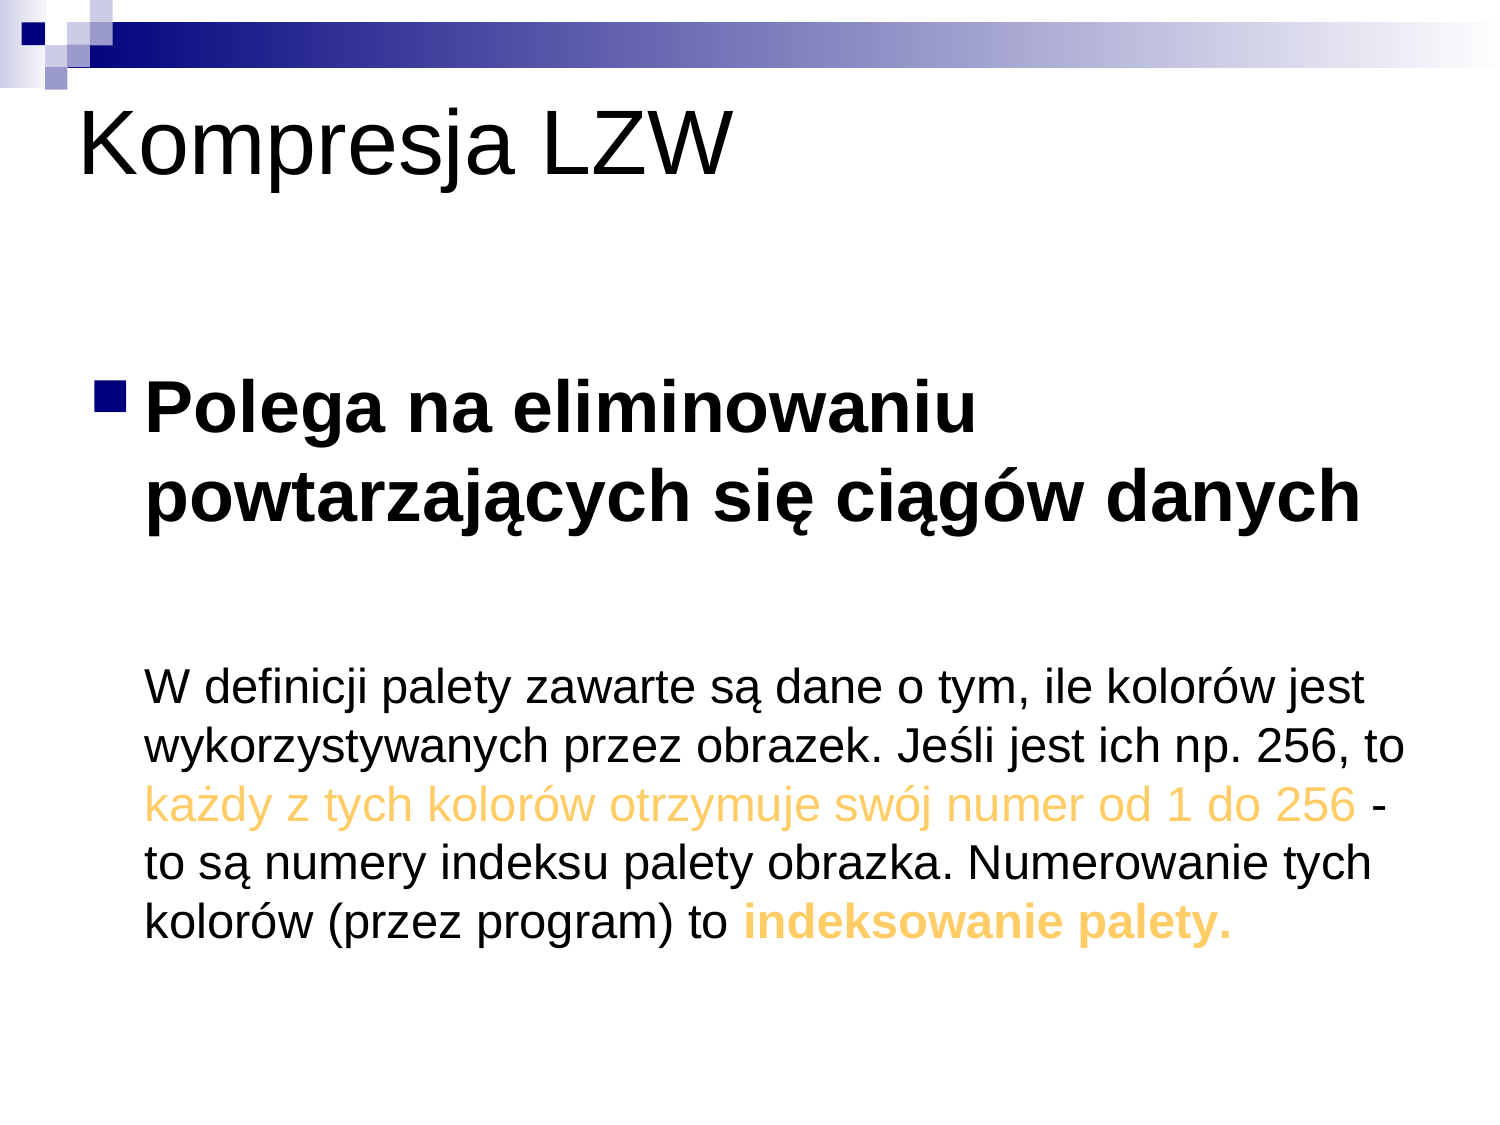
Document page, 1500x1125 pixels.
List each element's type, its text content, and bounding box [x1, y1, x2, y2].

title Kompresja LZW [62, 37, 1438, 238]
list Polega na eliminowaniu powtarzających się ciągów danych W definicji palety zawarte są dane o tym, ile kolorów jest wykorzystywanych przez obrazek. Jeśli jest ich np. 256, to każdy z tych kolorów otrzymuje swój numer od 1 do 256 - to są numery indeksu palety obrazka. Numerowanie tych kolorów (przez program) to indeksowanie palety. [75, 351, 1426, 963]
